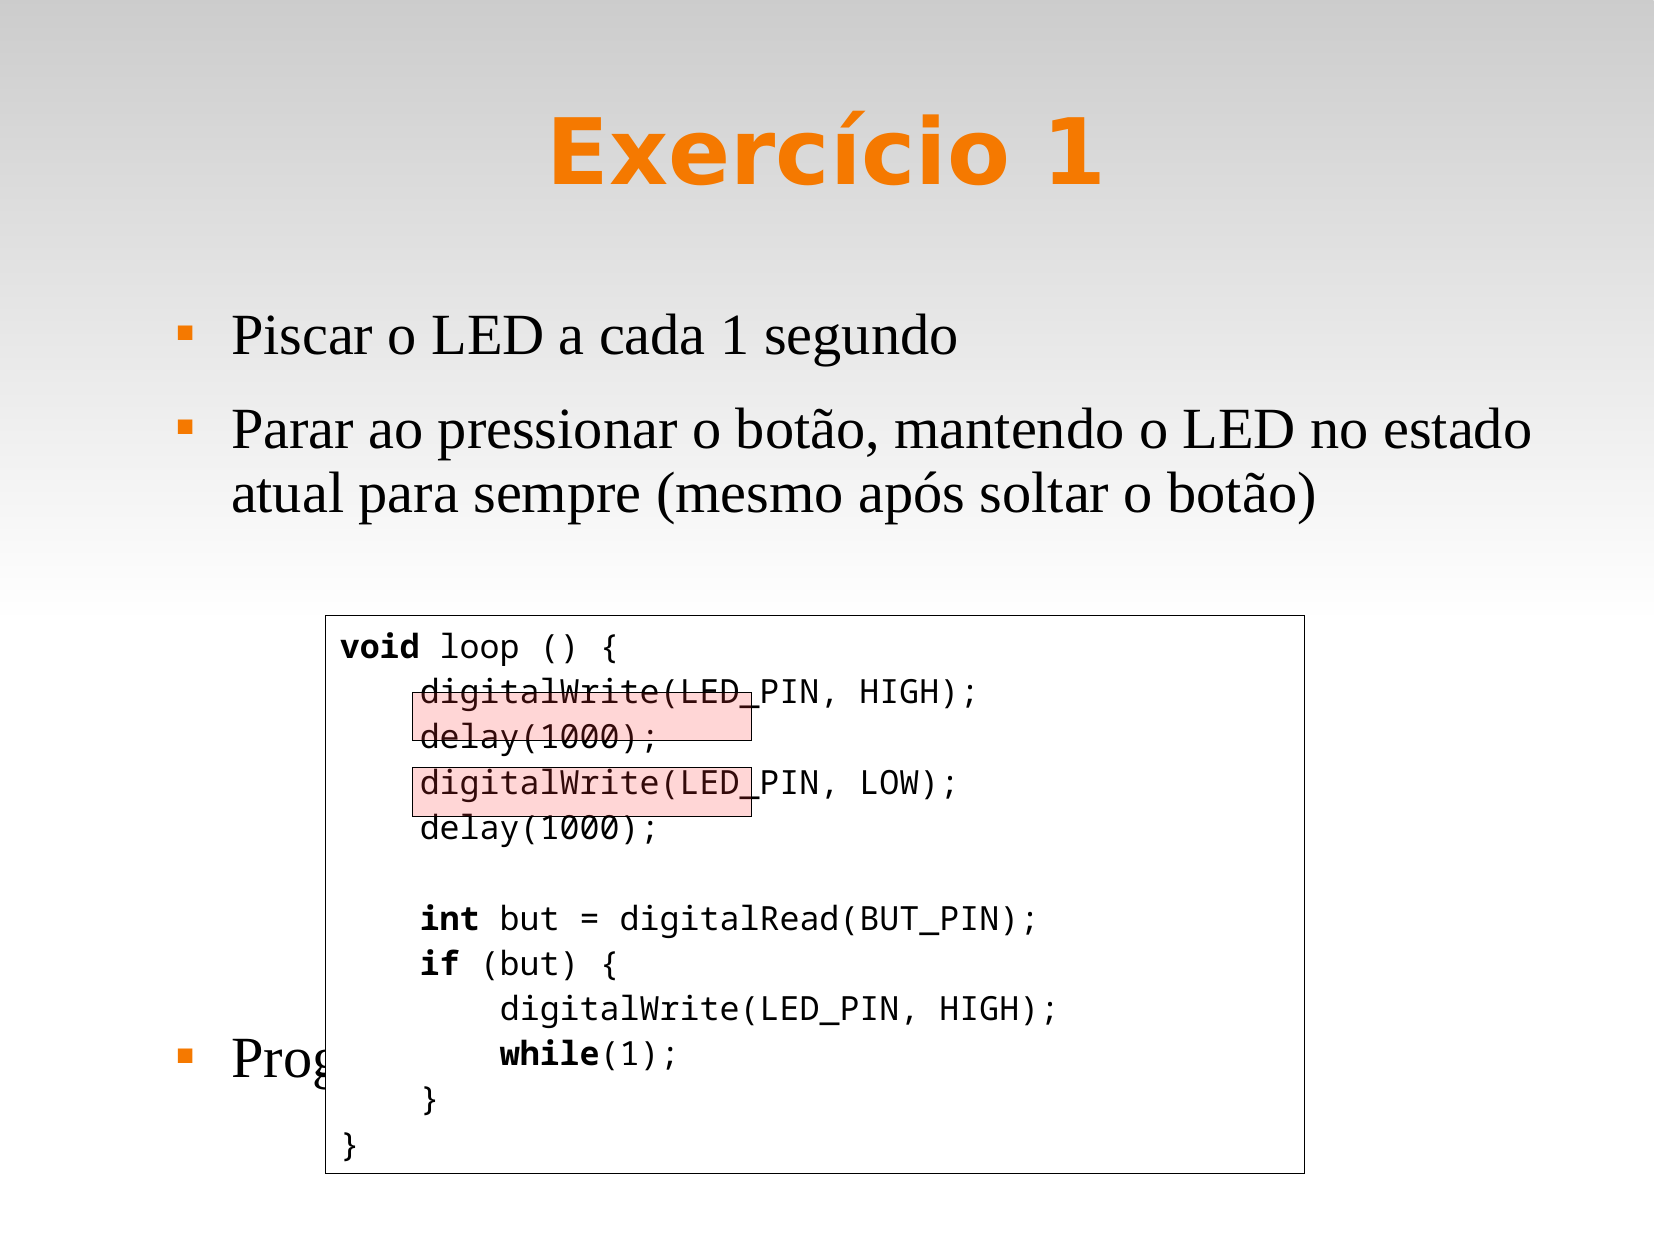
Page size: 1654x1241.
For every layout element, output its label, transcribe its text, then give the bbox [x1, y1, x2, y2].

text_box [412, 767, 752, 817]
text_box [412, 692, 752, 741]
text_box void loop () { digitalWrite(LED_PIN, HIGH); delay(1000); digitalWrite(LED_PIN, LOW); delay(1000); int but = digitalRead(BUT_PIN); if (but) { digitalWrite(LED_PIN, HIGH); while(1); } } [325, 615, 1305, 1093]
list Piscar o LED a cada 1 segundo Parar ao pressionar o botão, mantendo o LED no estado atual para sempre (mesmo após soltar o botão) Programa não reativo! [89, 302, 1576, 1209]
title Exercício 1 [82, 49, 1571, 257]
